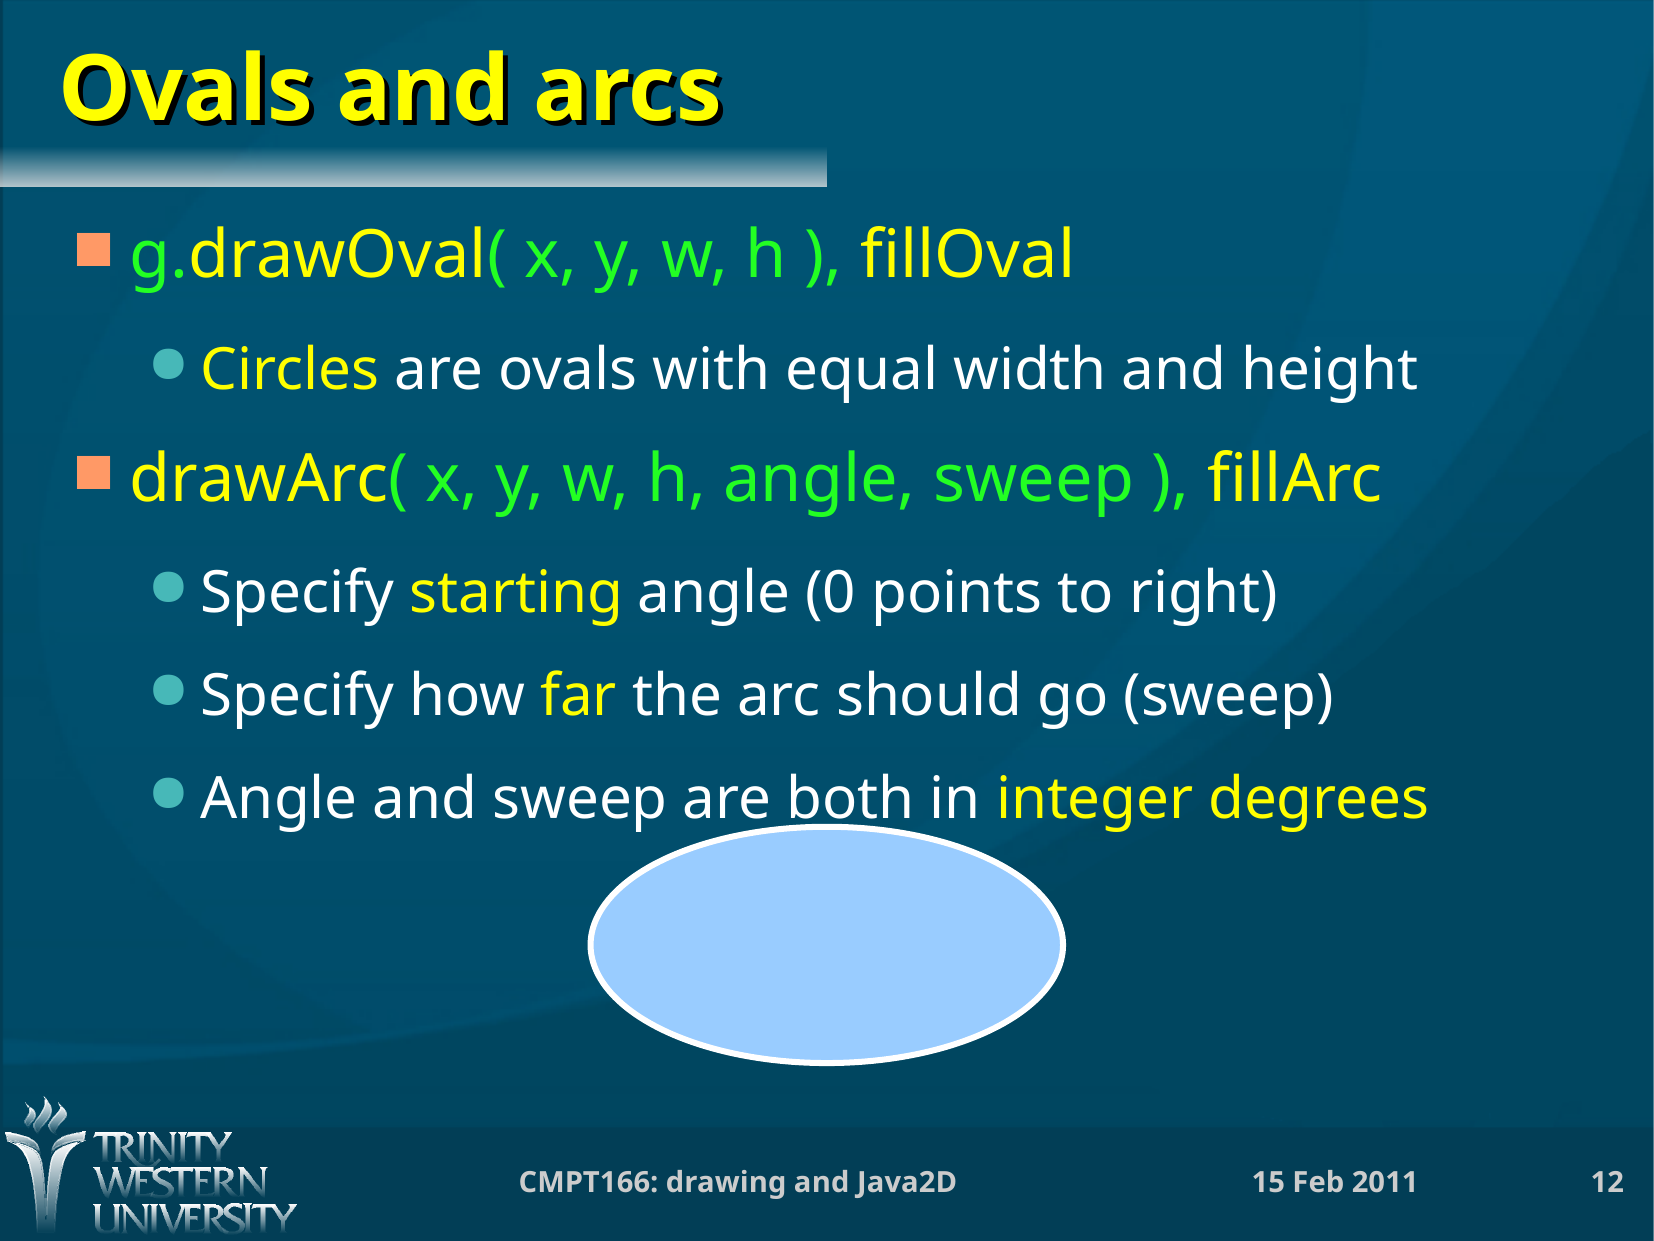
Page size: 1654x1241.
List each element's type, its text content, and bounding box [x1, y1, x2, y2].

picture [651, 1026, 1002, 1066]
picture [38, 1227, 54, 1232]
title Drawing text [0, 154, 827, 158]
title Ovals and arcs [59, 19, 1595, 148]
list g.drawOval( x, y, w, h ), fillOval Circles are ovals with equal width and height drawArc( x, y, w, h, angle, sweep ), fillArc Specify starting angle (0 points to right) Specify how far the arc should go (sweep) Angle and sweep are both in integer degrees [59, 206, 1625, 1026]
text_box [590, 826, 1064, 1064]
